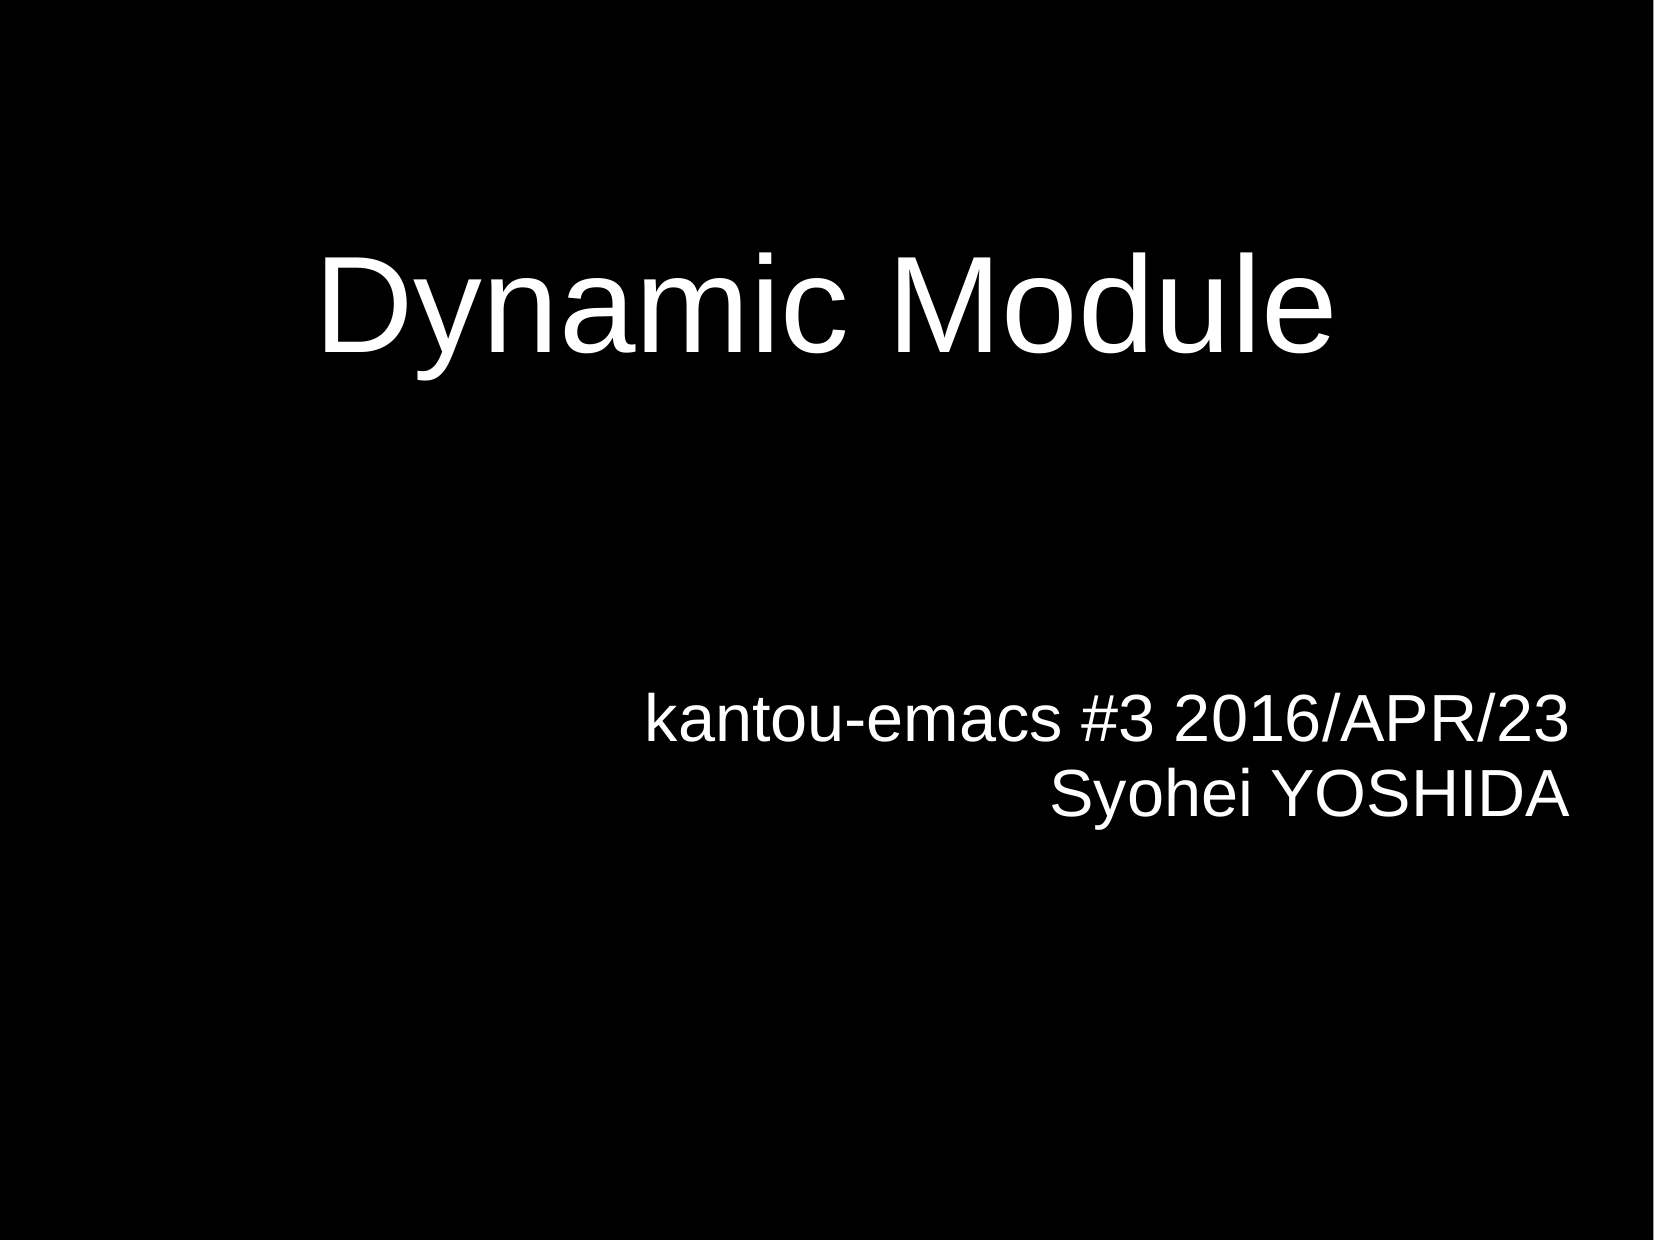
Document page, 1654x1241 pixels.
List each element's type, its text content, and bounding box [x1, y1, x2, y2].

subtitle Dynamic Module kantou-emacs #3 2016/APR/23 Syohei YOSHIDA [82, 49, 1571, 1010]
